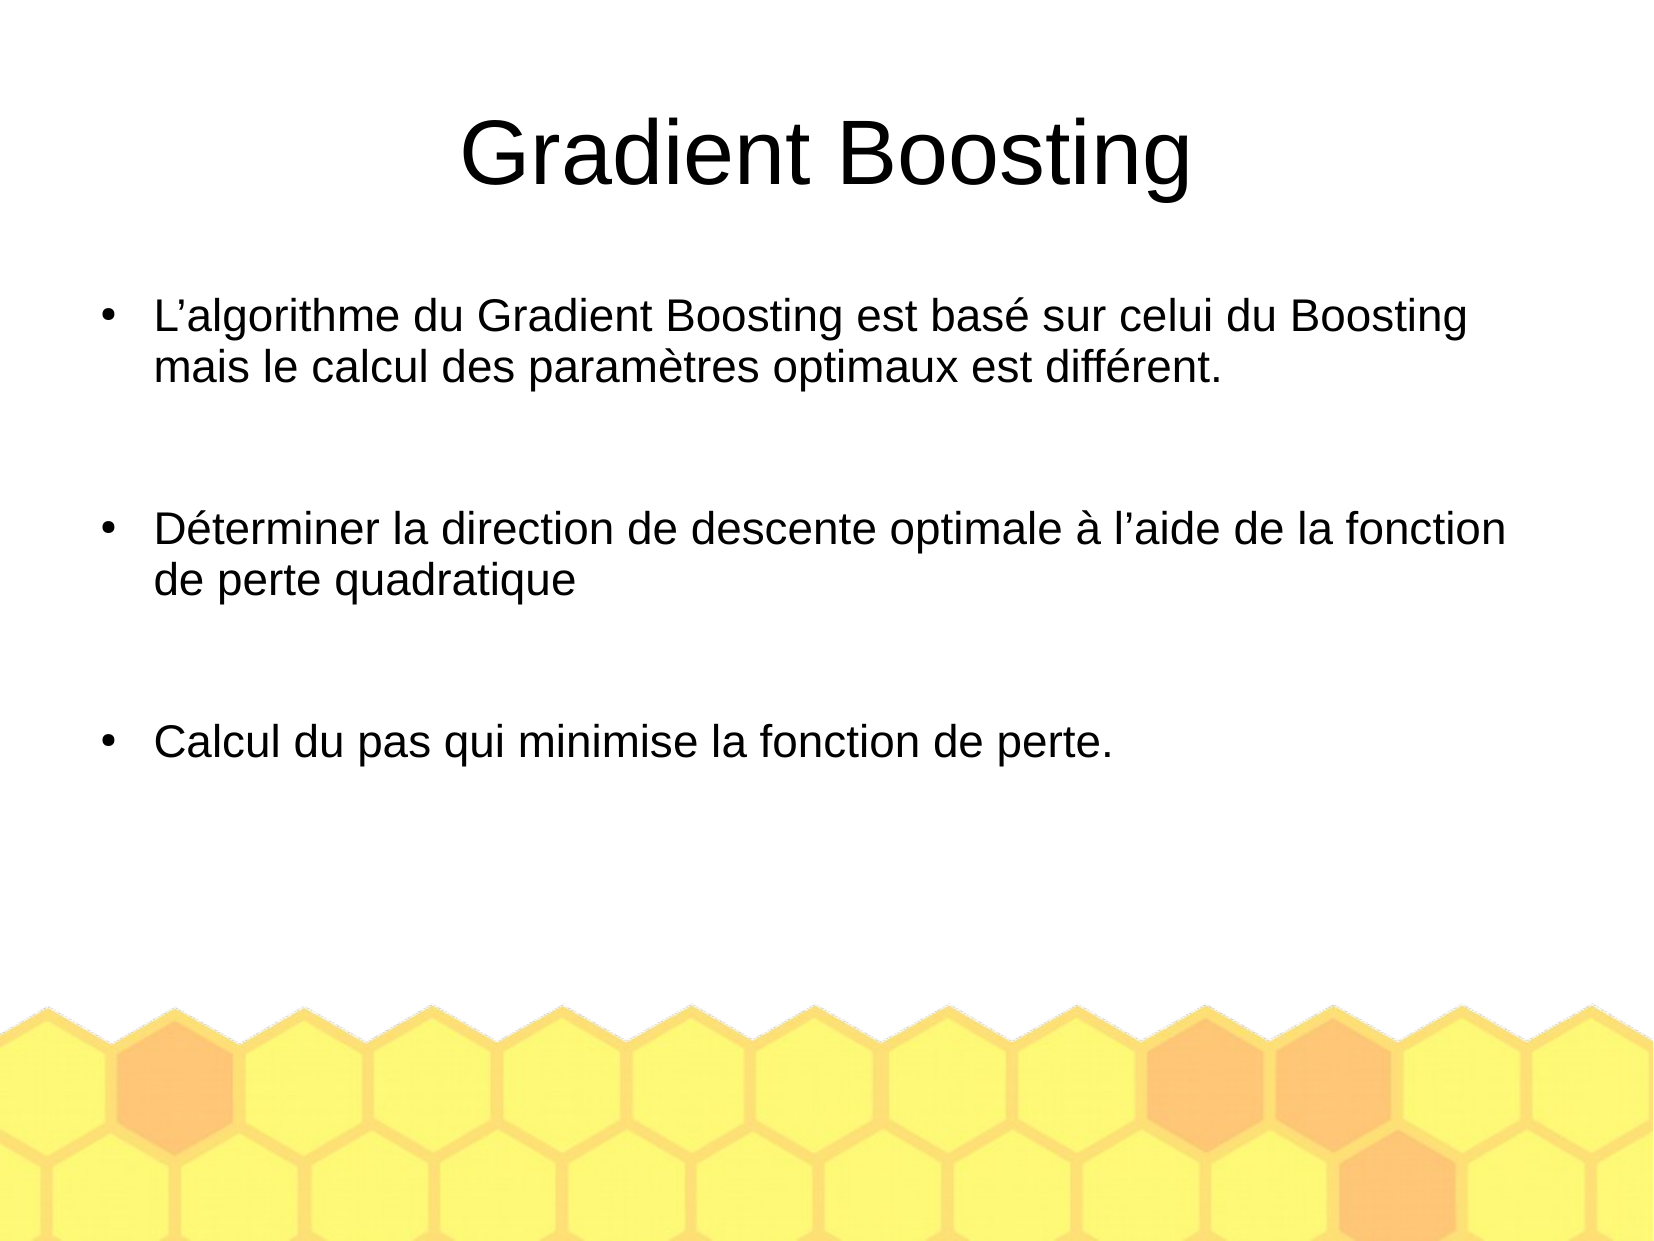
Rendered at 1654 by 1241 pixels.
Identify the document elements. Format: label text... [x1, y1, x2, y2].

list L’algorithme du Gradient Boosting est basé sur celui du Boosting mais le calcul des paramètres optimaux est différent. Déterminer la direction de descente optimale à l’aide de la fonction de perte quadratique Calcul du pas qui minimise la fonction de perte. [82, 290, 1571, 1010]
title Gradient Boosting [82, 49, 1571, 257]
picture [0, 1001, 1654, 1241]
